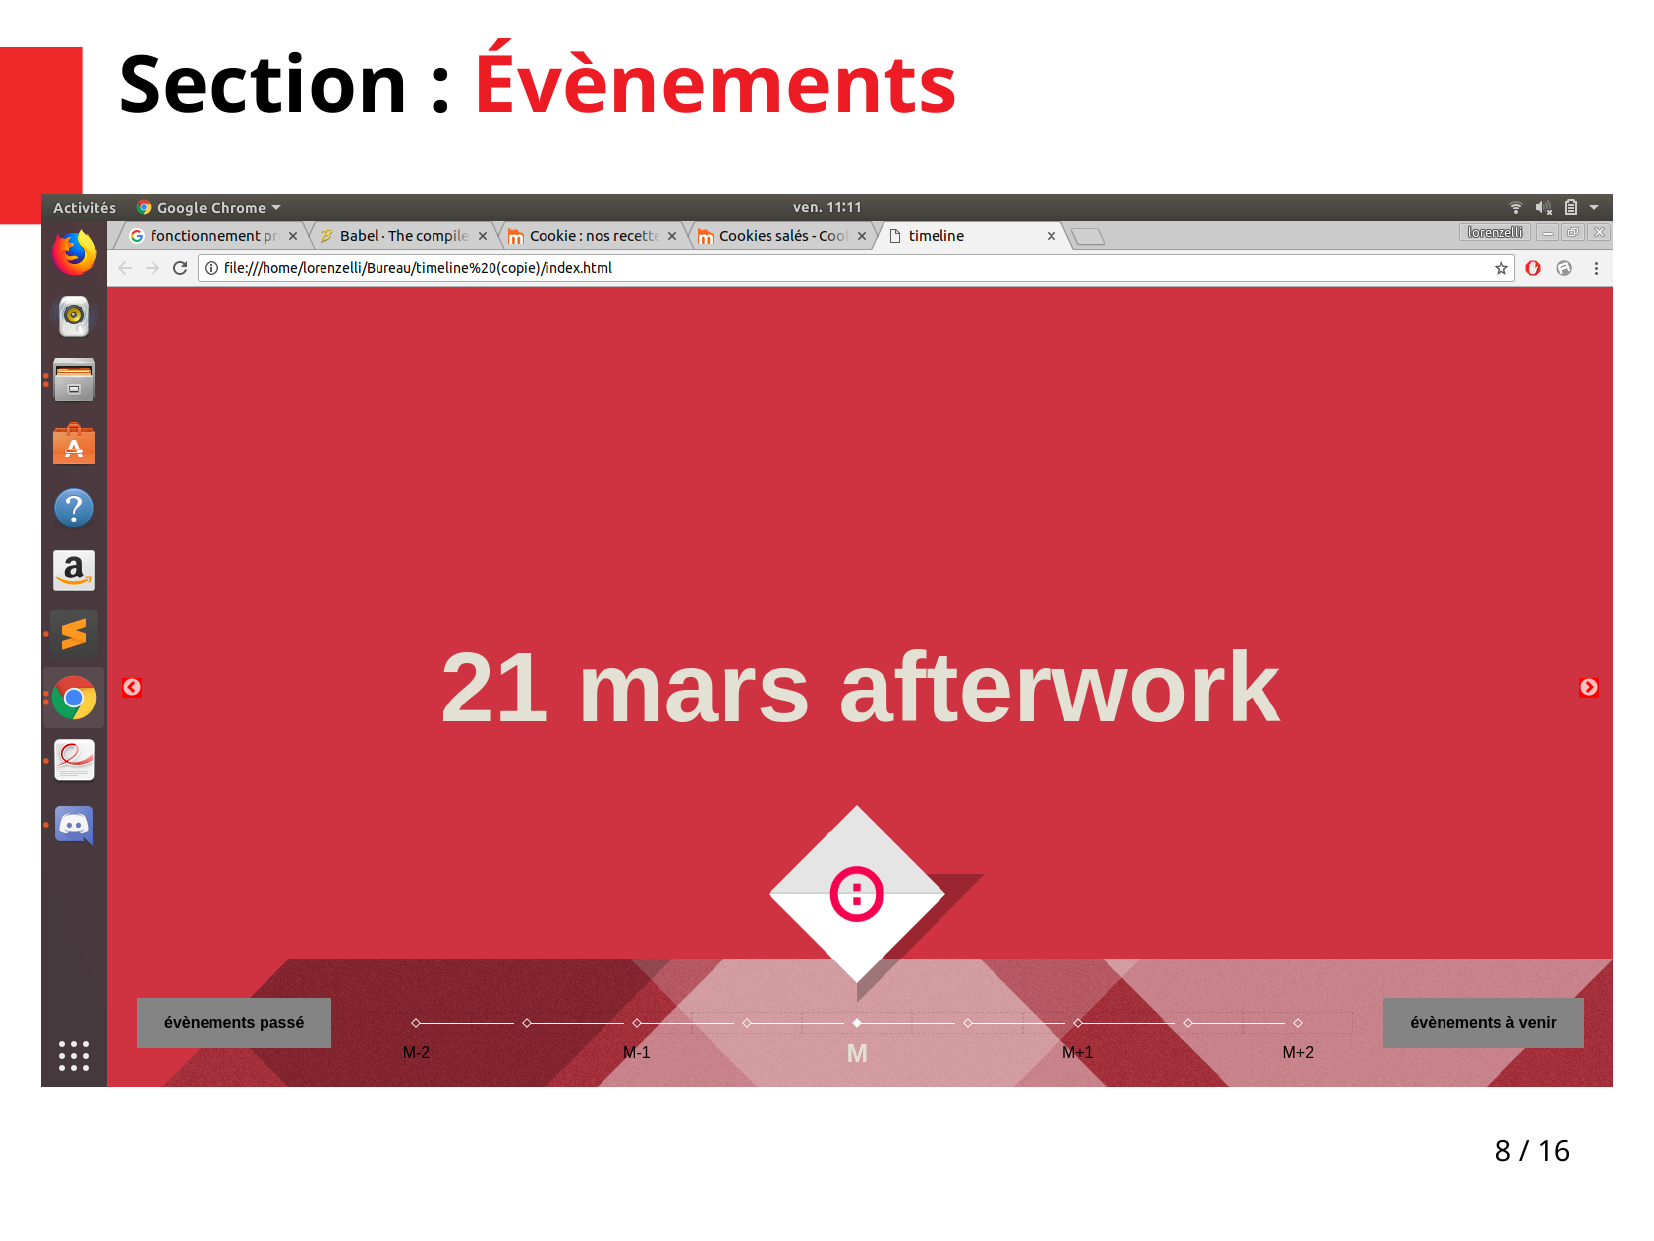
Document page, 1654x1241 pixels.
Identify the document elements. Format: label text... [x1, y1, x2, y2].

picture [41, 194, 1613, 1087]
title Section : Évènements [118, 35, 1571, 128]
